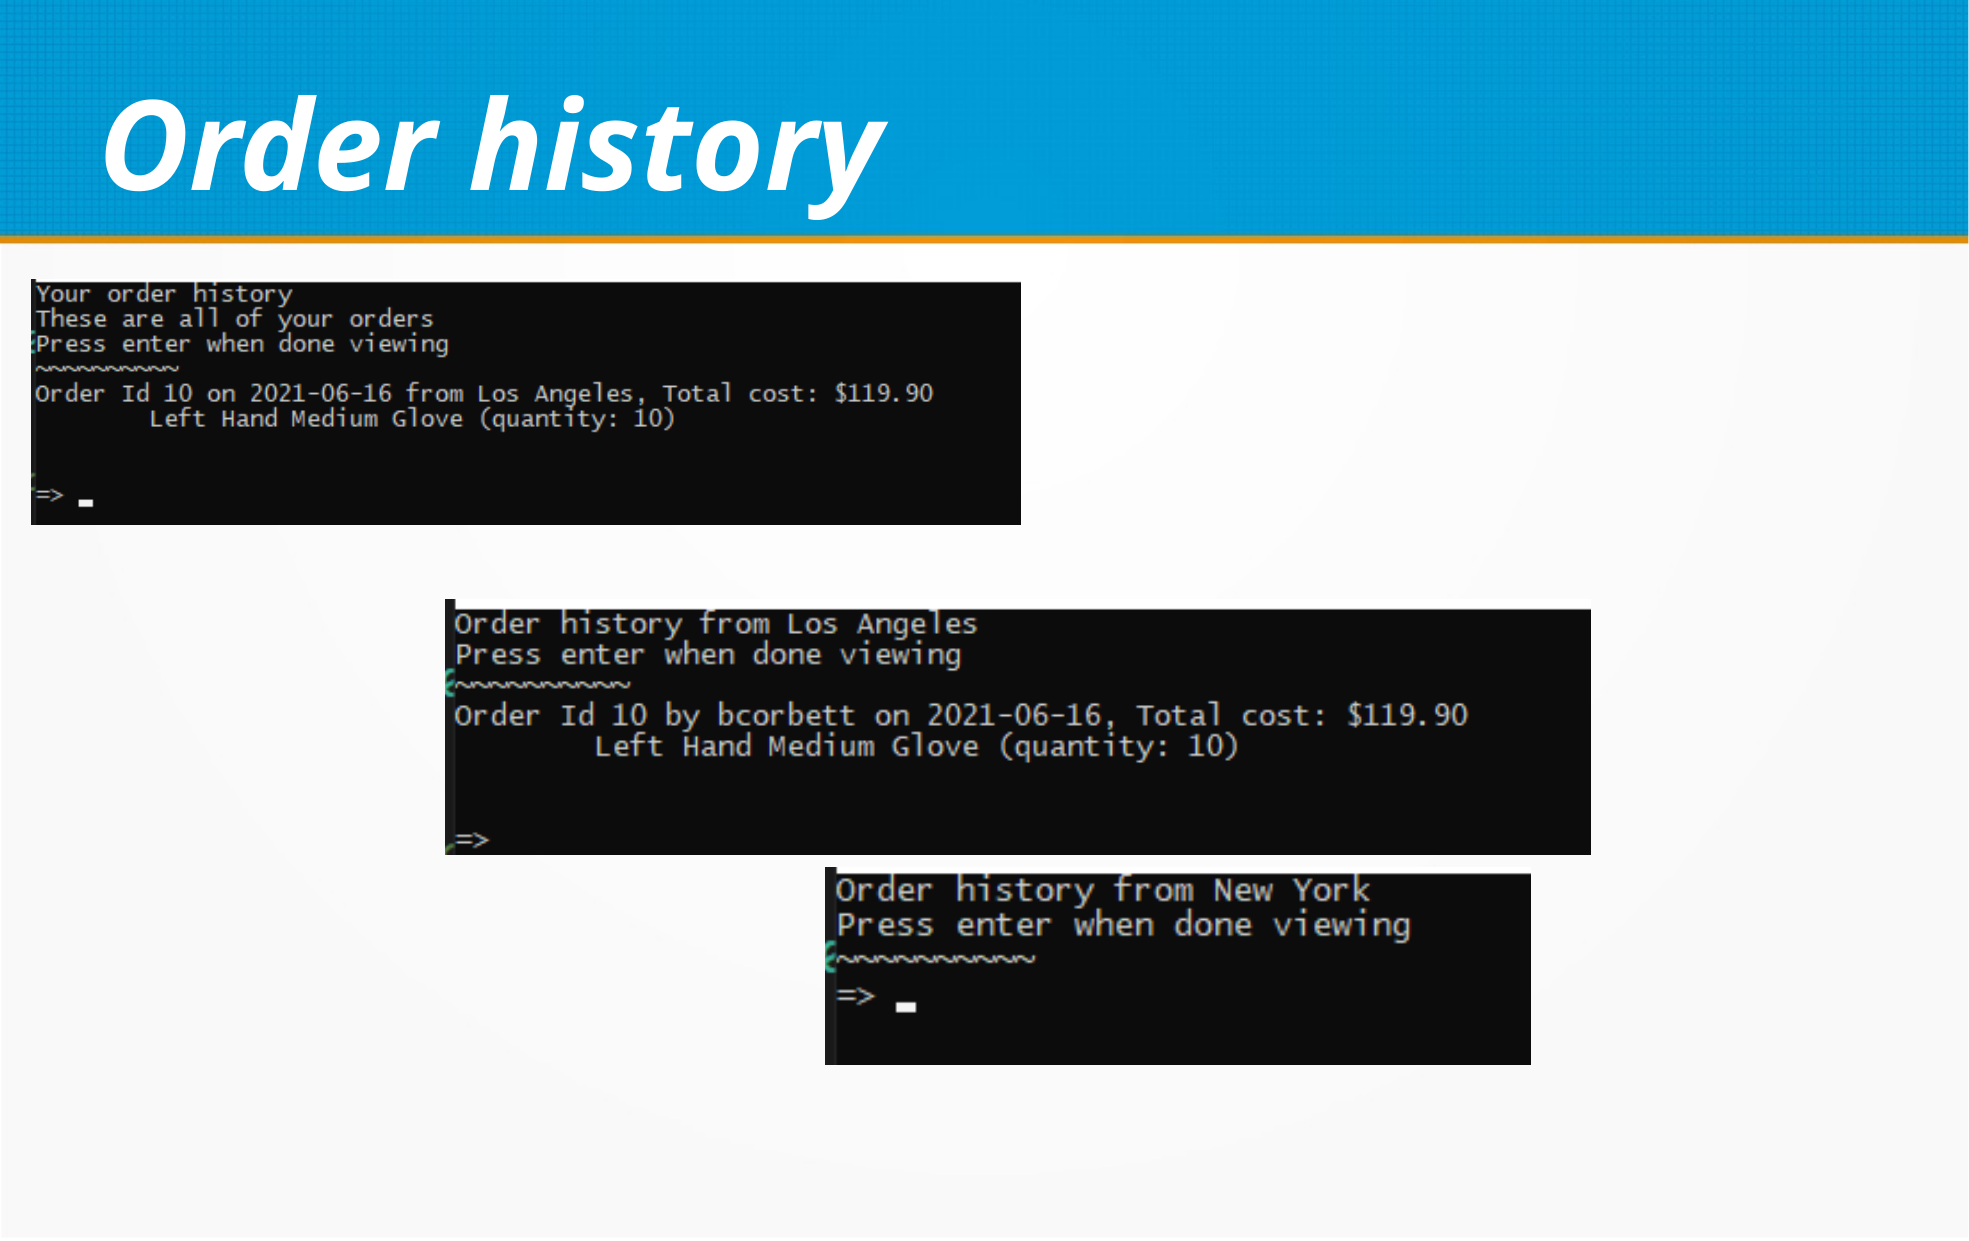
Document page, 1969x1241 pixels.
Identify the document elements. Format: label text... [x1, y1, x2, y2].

picture [0, 233, 1969, 1241]
title Order history [98, 19, 1870, 227]
